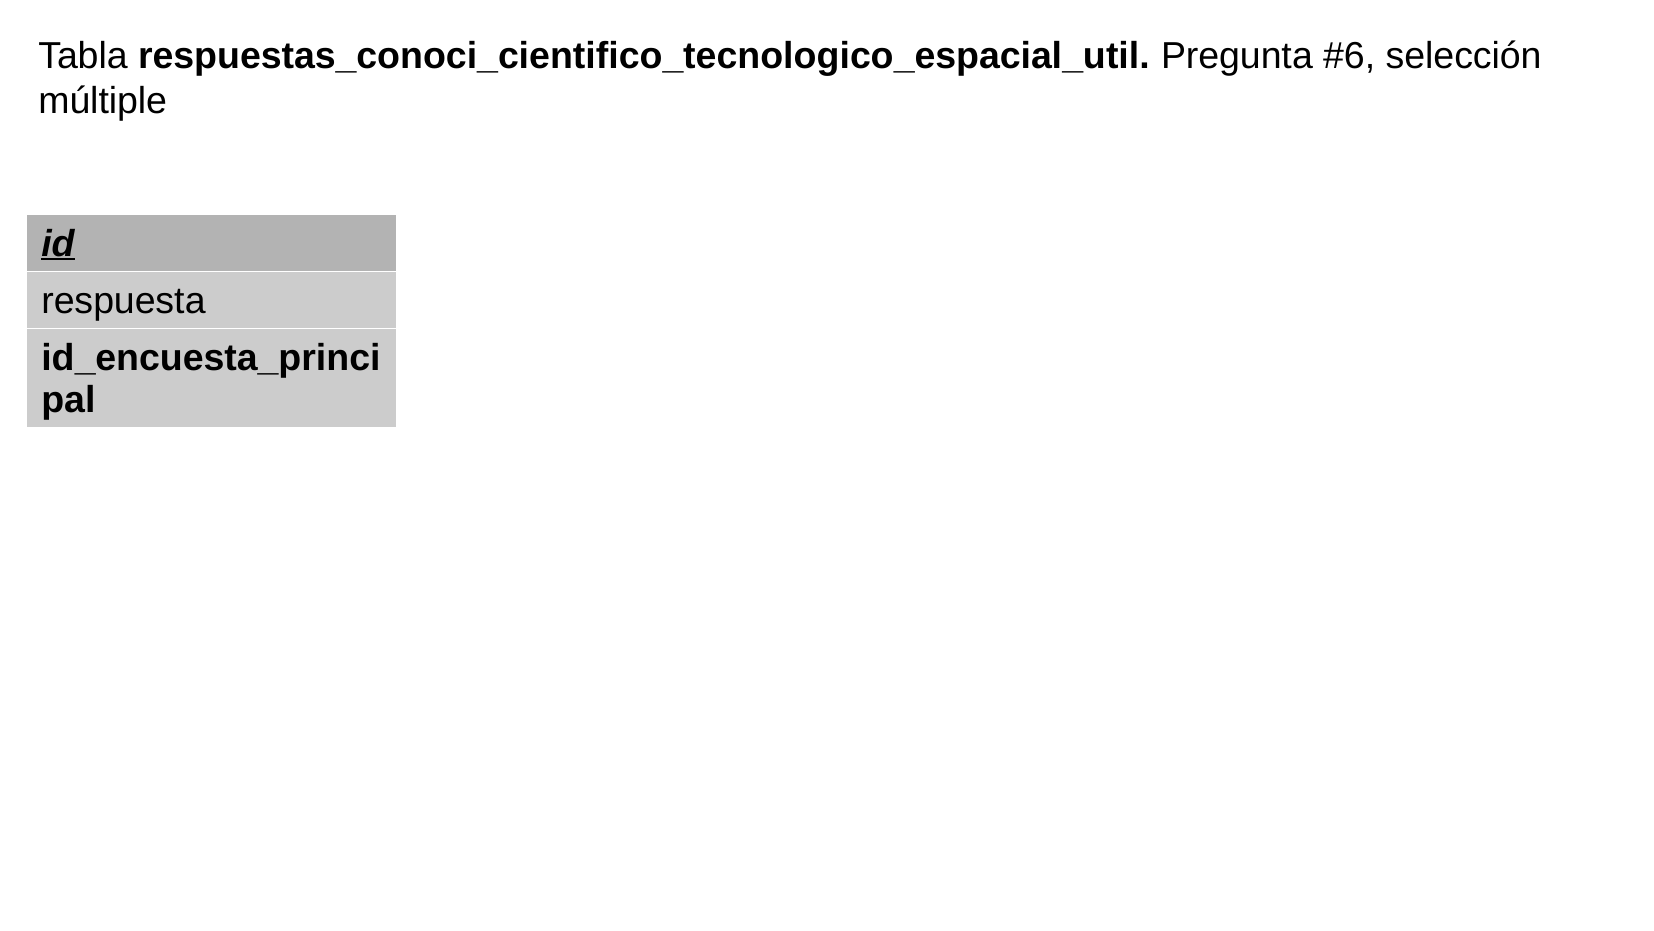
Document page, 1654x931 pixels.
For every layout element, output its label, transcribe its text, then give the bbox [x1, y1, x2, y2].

table_cell respuesta [27, 272, 396, 328]
table_header id [27, 215, 396, 271]
text_box Tabla respuestas_conoci_cientifico_tecnologico_espacial_util. Pregunta #6, selección múltiple [23, 23, 1618, 165]
table_cell id_encuesta_principal [27, 329, 396, 427]
